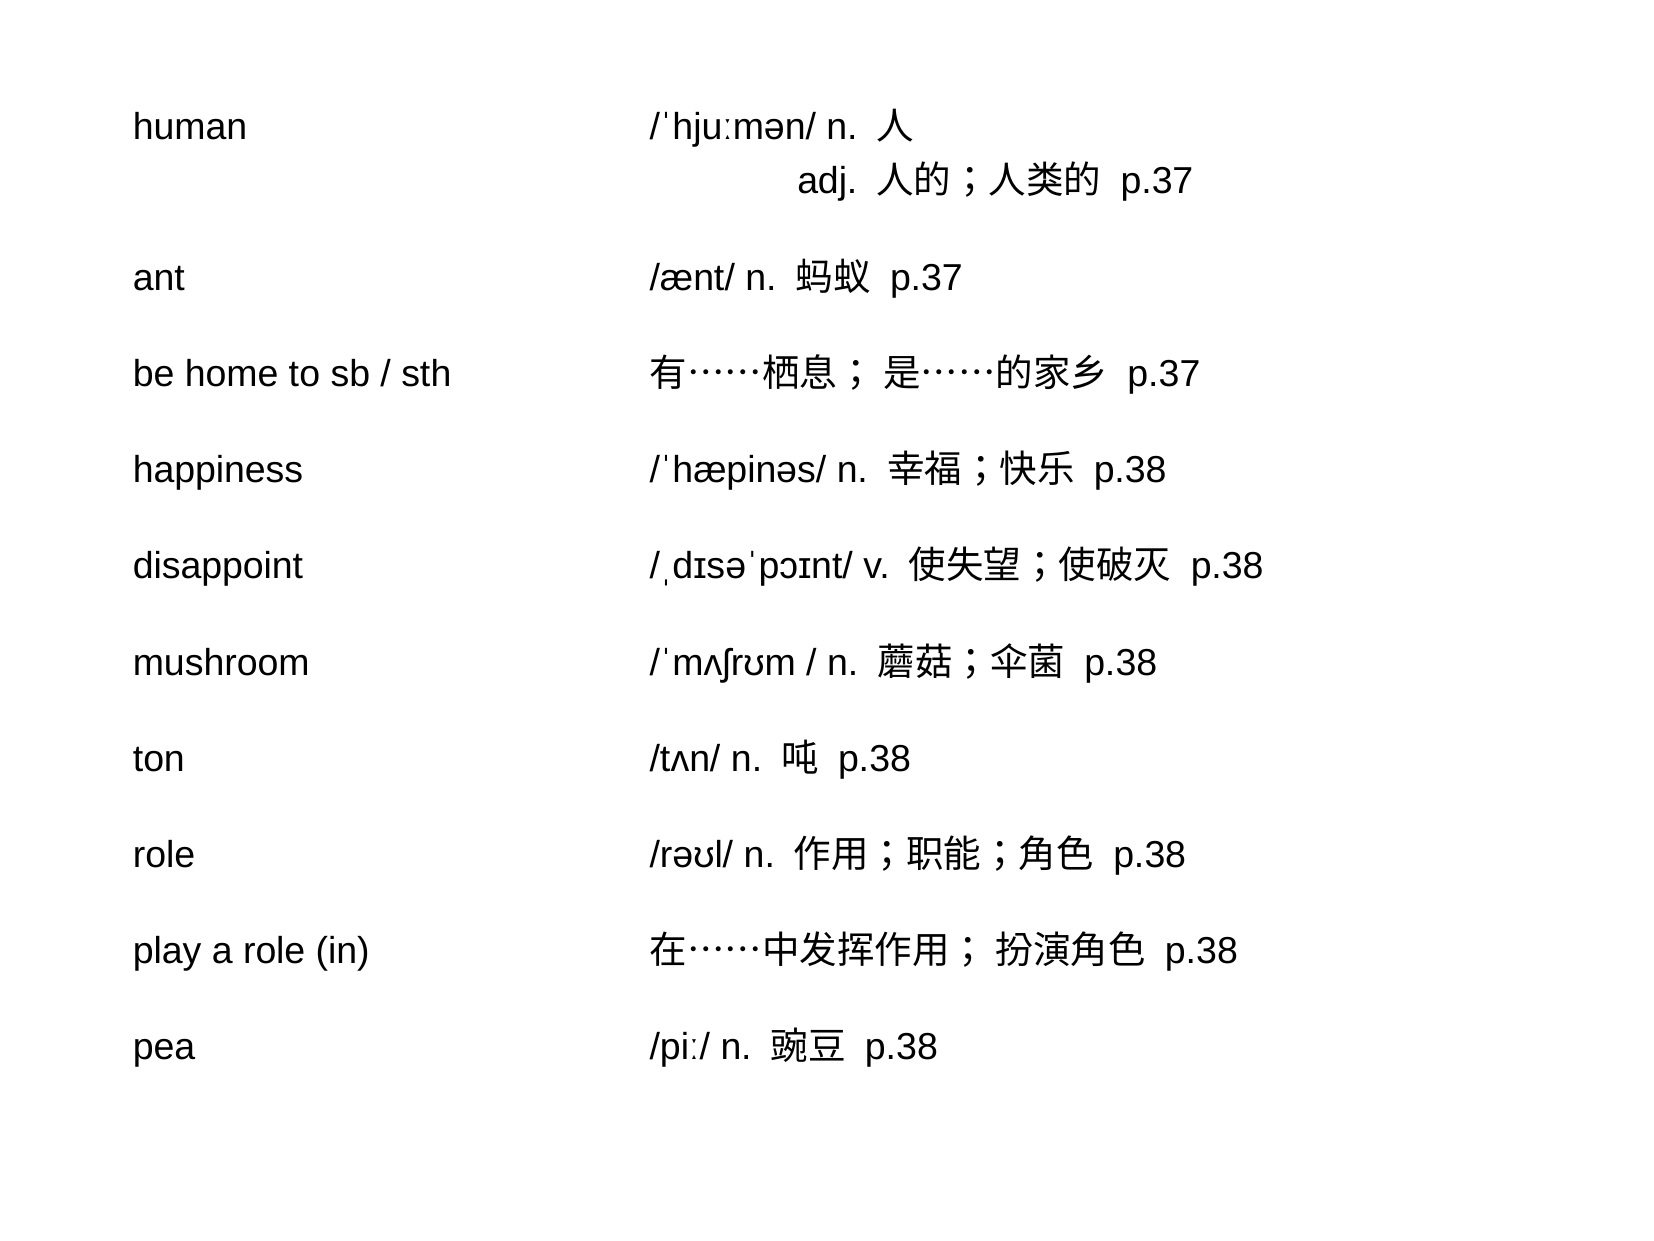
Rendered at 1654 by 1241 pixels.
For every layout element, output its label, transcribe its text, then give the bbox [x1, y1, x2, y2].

text_box human /ˈhjuːmən/ n. 人 adj. 人的；人类的 p.37 ant /ænt/ n. 蚂蚁 p.37 be home to sb / sth 有……栖息； 是……的家乡 p.37 happiness /ˈhæpinəs/ n. 幸福；快乐 p.38 disappoint /ˌdɪsəˈpɔɪnt/ v. 使失望；使破灭 p.38 mushroom /ˈmʌʃrʊm / n. 蘑菇；伞菌 p.38 ton /tʌn/ n. 吨 p.38 role /rəʊl/ n. 作用；职能；角色 p.38 play a role (in) 在……中发挥作用； 扮演角色 p.38 pea /piː/ n. 豌豆 p.38 [118, 88, 1536, 1029]
